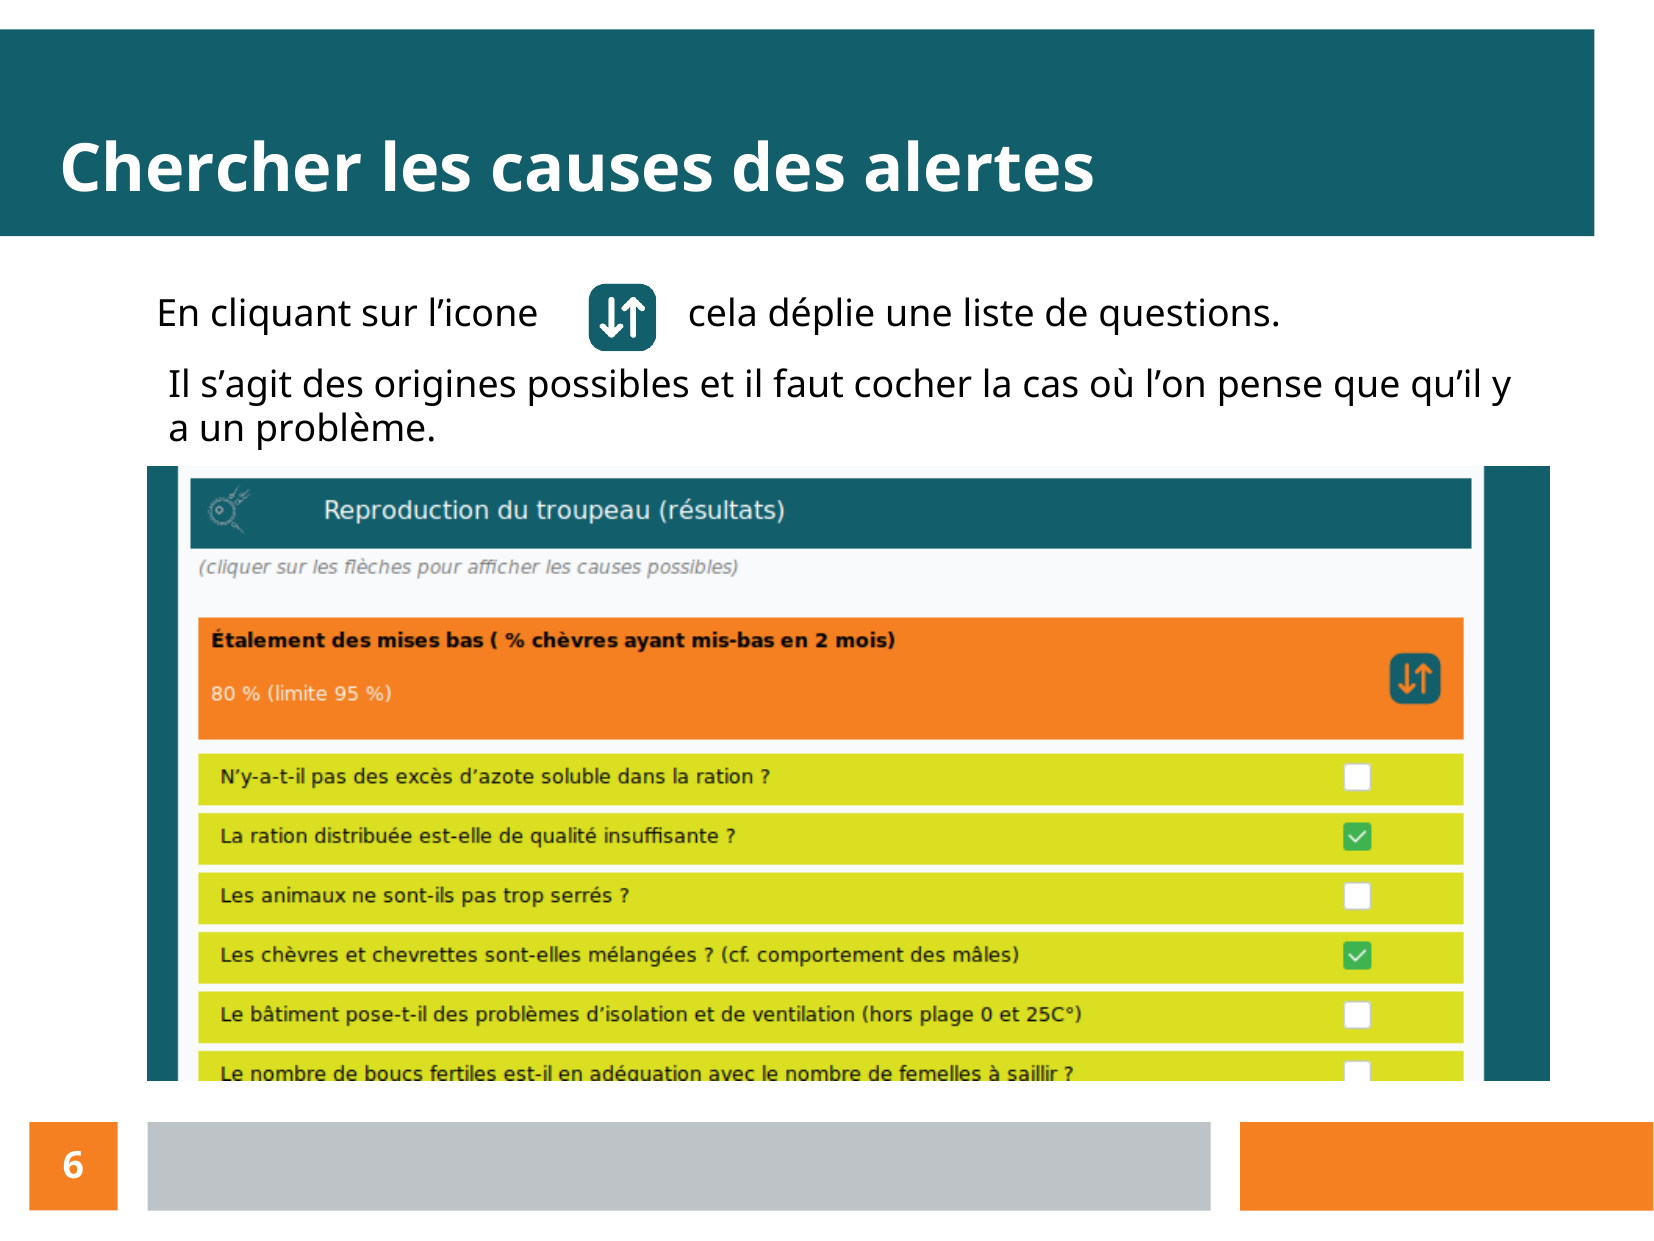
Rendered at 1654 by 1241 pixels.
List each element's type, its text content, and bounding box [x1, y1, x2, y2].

text_box Il s’agit des origines possibles et il faut cocher la cas où l’on pense que qu’il y a un problème. [153, 354, 1536, 457]
text_box cela déplie une liste de questions. [673, 283, 1359, 342]
picture [147, 466, 1550, 1081]
title Chercher les causes des alertes [59, 59, 1595, 207]
picture [584, 279, 660, 354]
text_box En cliquant sur l’icone [141, 283, 584, 342]
